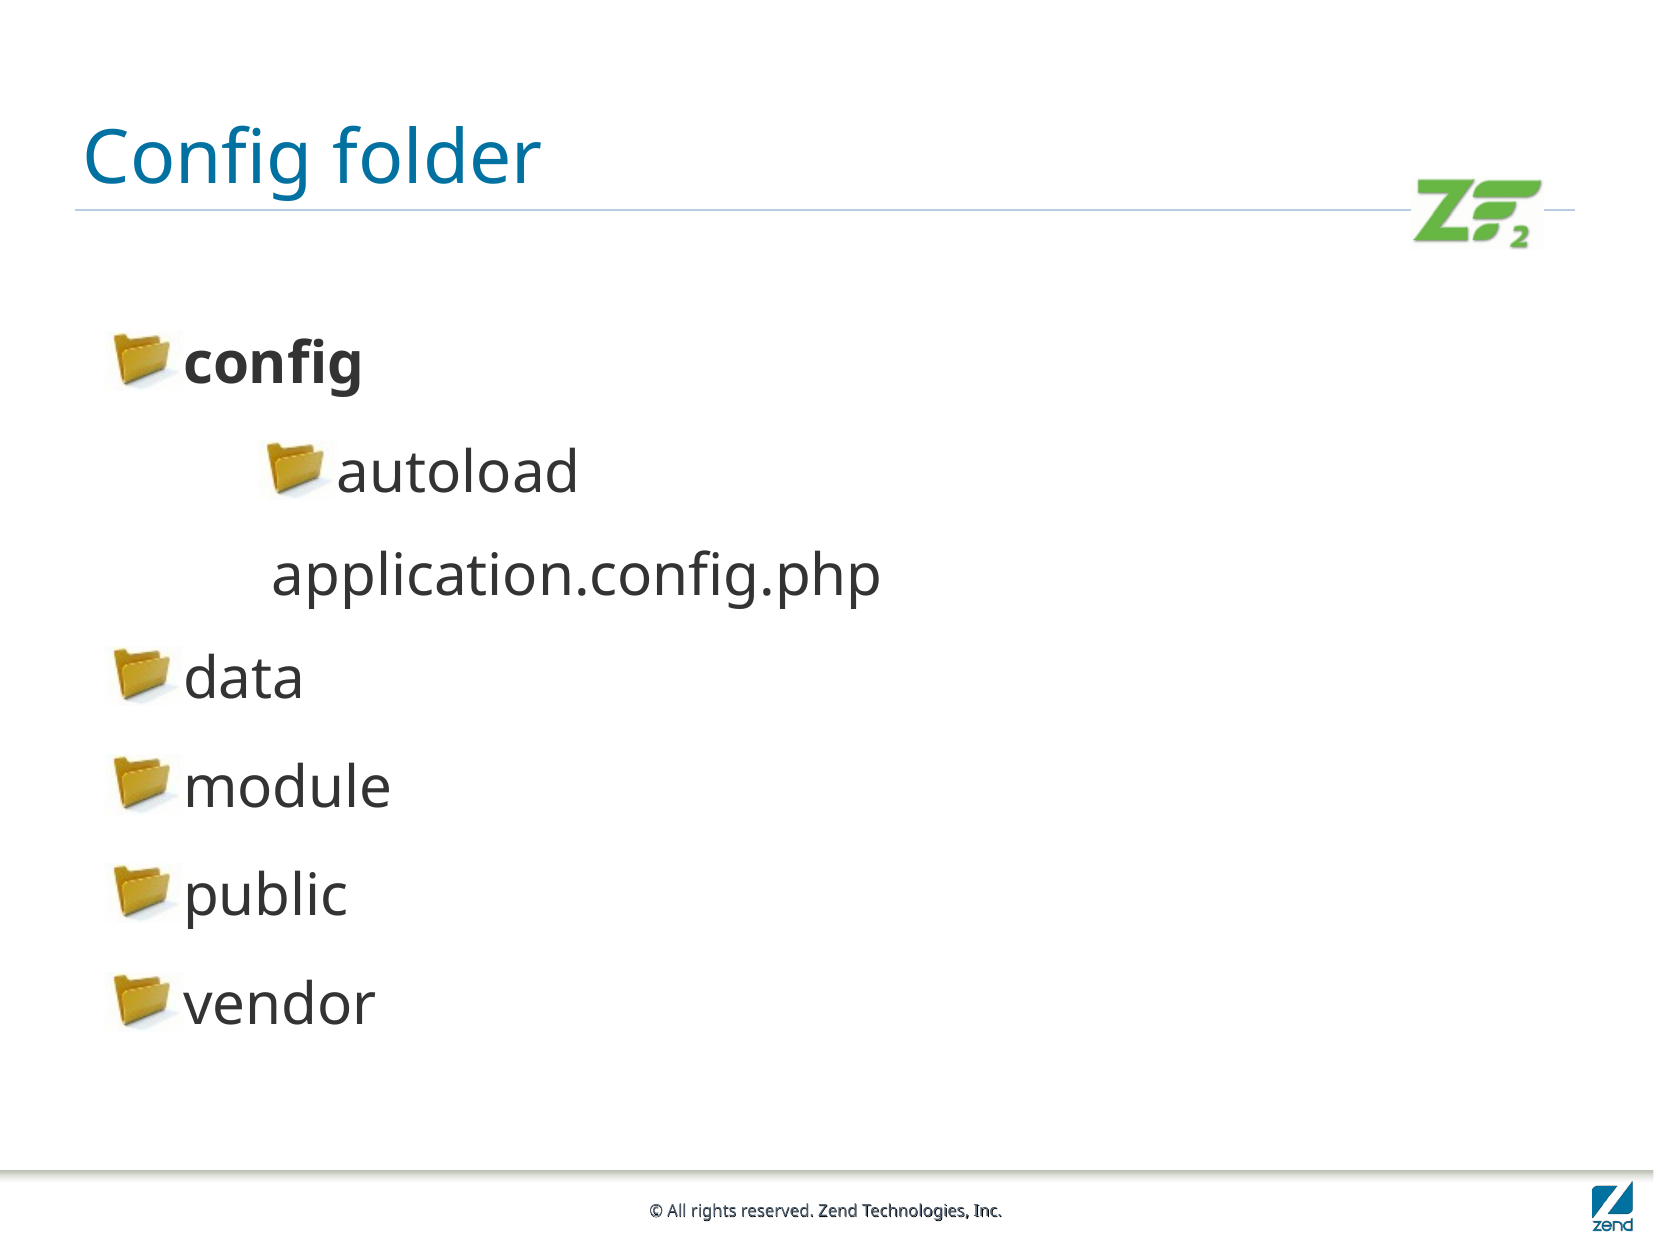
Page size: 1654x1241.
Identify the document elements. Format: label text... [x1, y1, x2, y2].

list config autoload application.config.php data module public vendor [87, 321, 1573, 1193]
picture [1411, 177, 1544, 250]
picture [1573, 1170, 1654, 1232]
picture [0, 1170, 87, 1184]
title Config folder [82, 17, 1571, 206]
